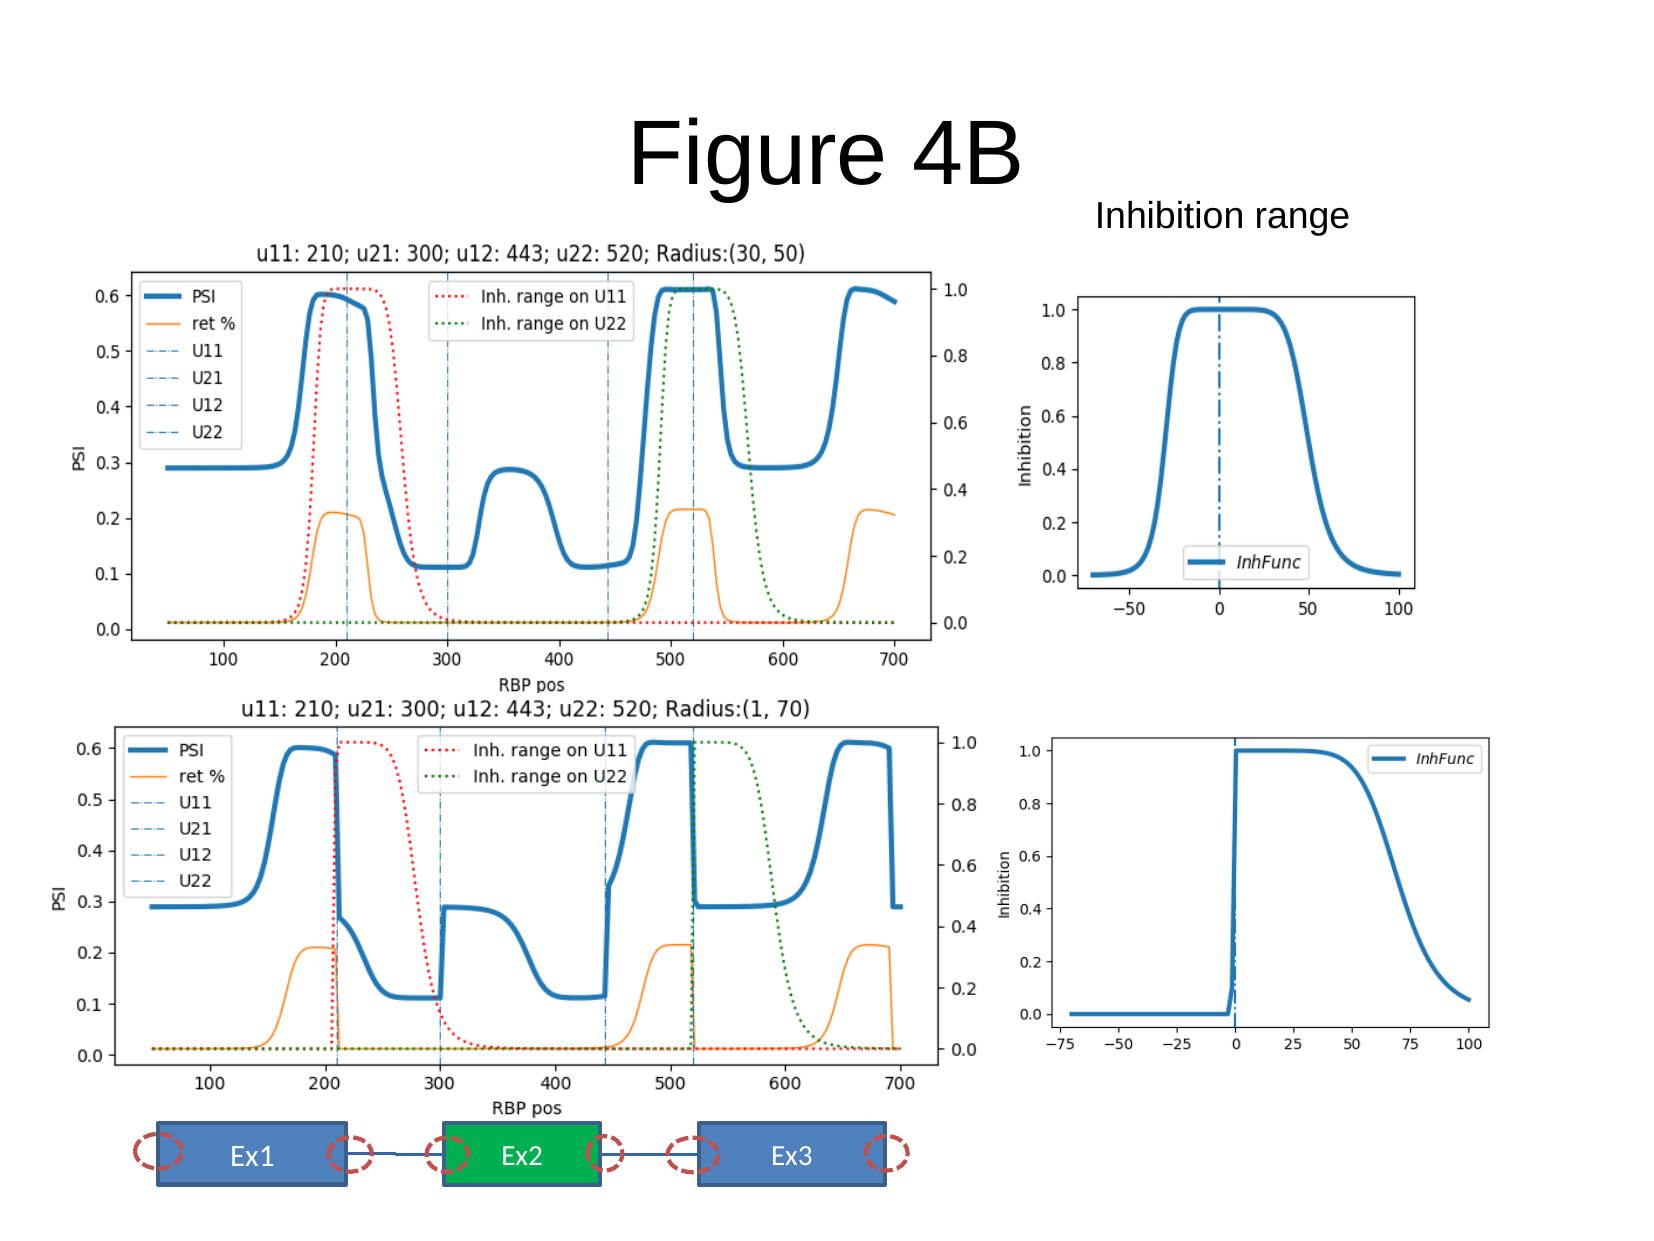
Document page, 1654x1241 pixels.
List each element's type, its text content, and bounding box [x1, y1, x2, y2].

picture [1007, 286, 1426, 628]
text_box Inhibition range [1080, 187, 1411, 287]
text_box Ex1 [158, 1122, 346, 1185]
text_box Ex2 [444, 1123, 600, 1186]
picture [45, 237, 1497, 1123]
text_box Ex3 [698, 1123, 886, 1186]
title Figure 4B [82, 49, 1571, 257]
